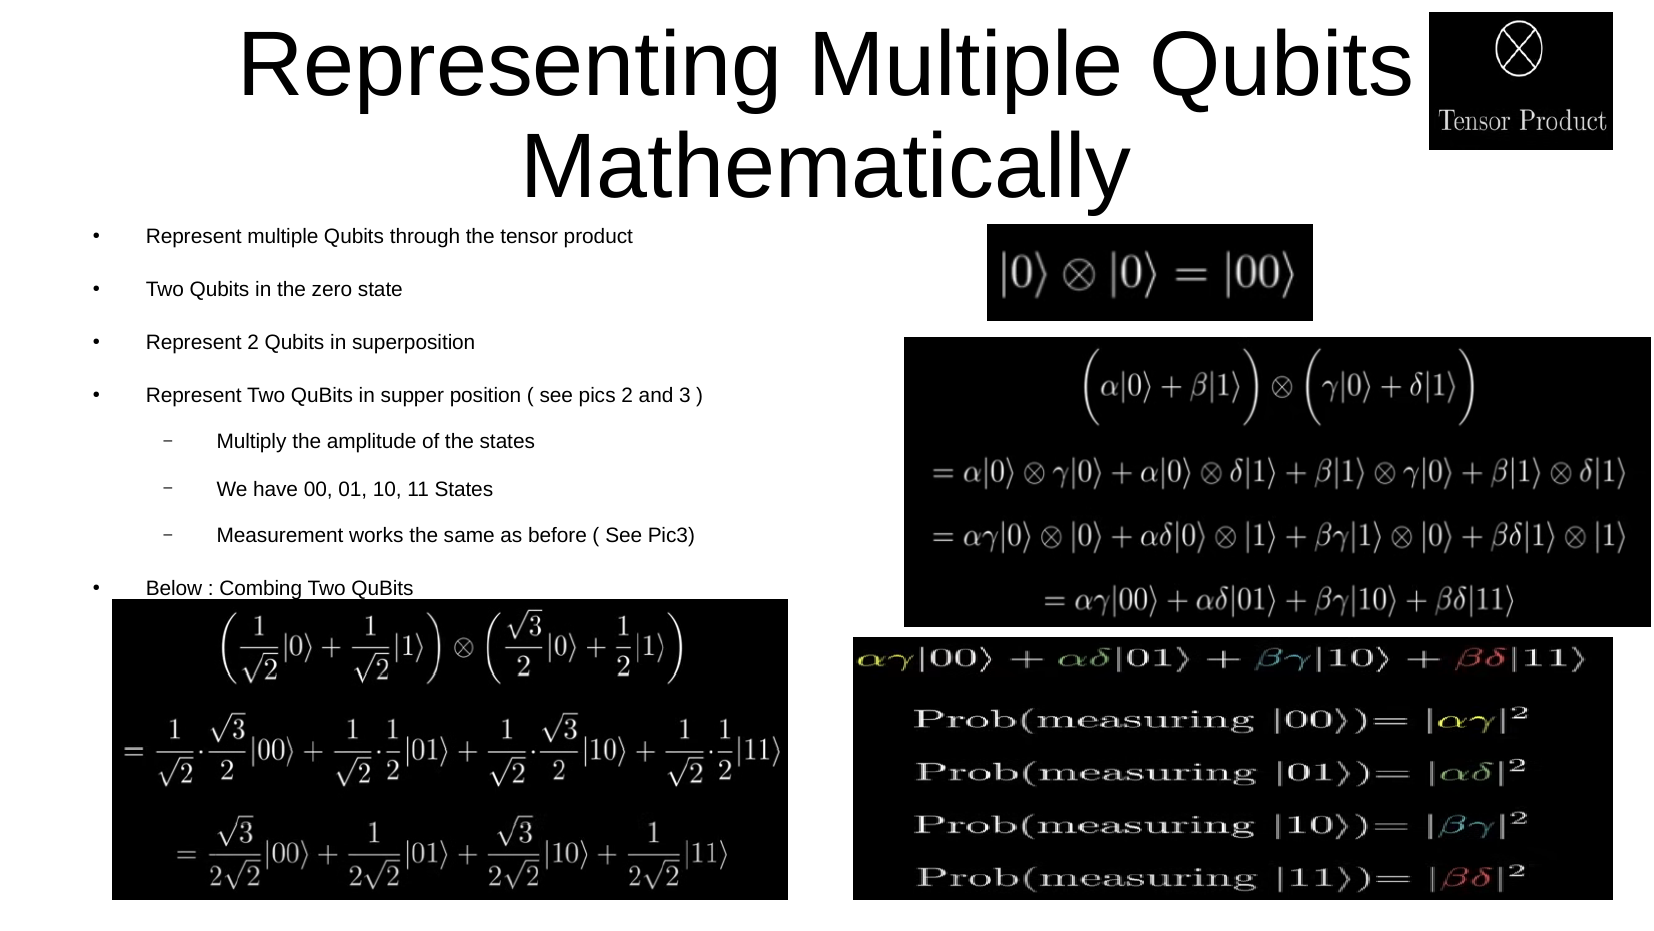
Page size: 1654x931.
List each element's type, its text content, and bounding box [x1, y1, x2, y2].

title Representing Multiple Qubits Mathematically [82, 12, 1571, 218]
picture [853, 637, 1613, 901]
picture [1429, 12, 1613, 151]
picture [987, 224, 1313, 321]
picture [112, 599, 788, 901]
picture [904, 337, 1651, 627]
list Represent multiple Qubits through the tensor product Two Qubits in the zero state Represent 2 Qubits in superposition Represent Two QuBits in supper position ( see pics 2 and 3 ) Multiply the amplitude of the states We have 00, 01, 10, 11 States Measurement works the same as before ( See Pic3) Below : Combing Two QuBits [75, 225, 1564, 901]
